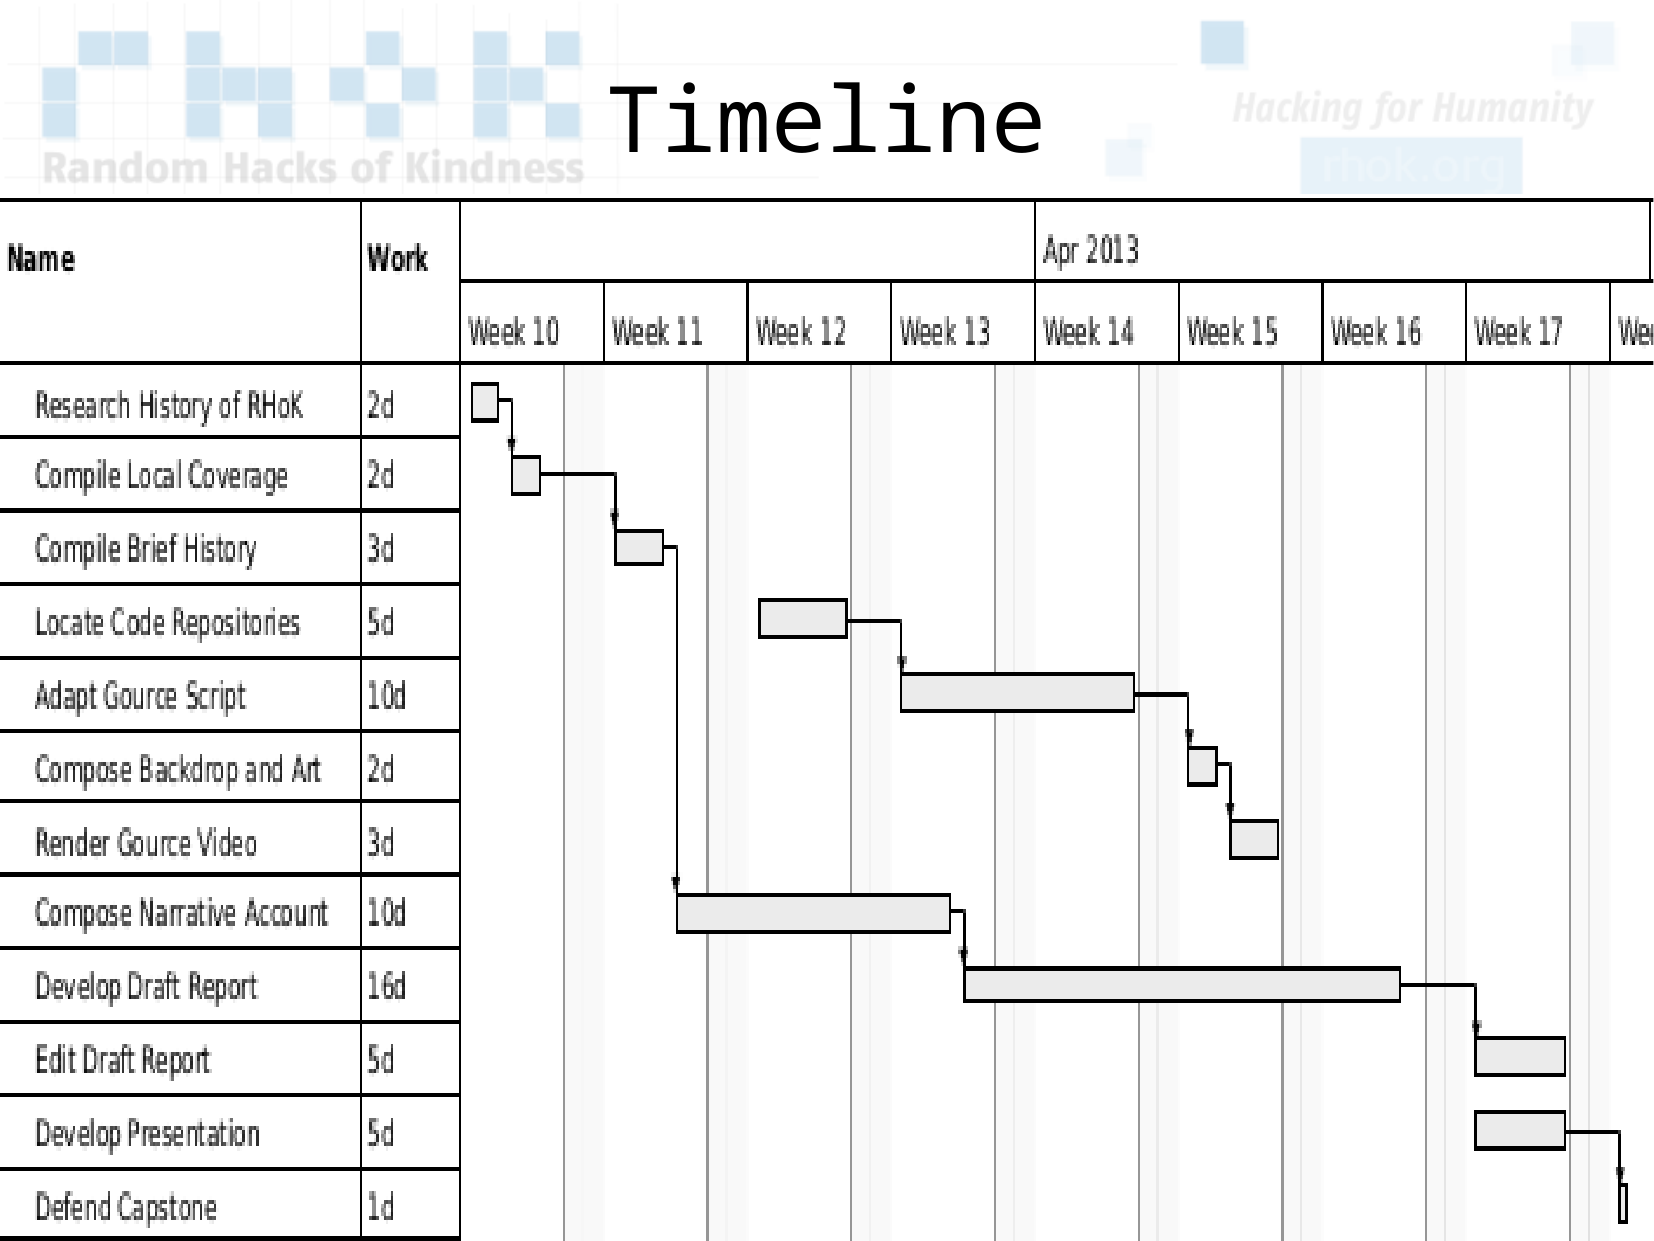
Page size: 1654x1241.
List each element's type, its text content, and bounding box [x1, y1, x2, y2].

picture [0, 0, 1654, 1241]
title Timeline [82, 13, 1571, 194]
